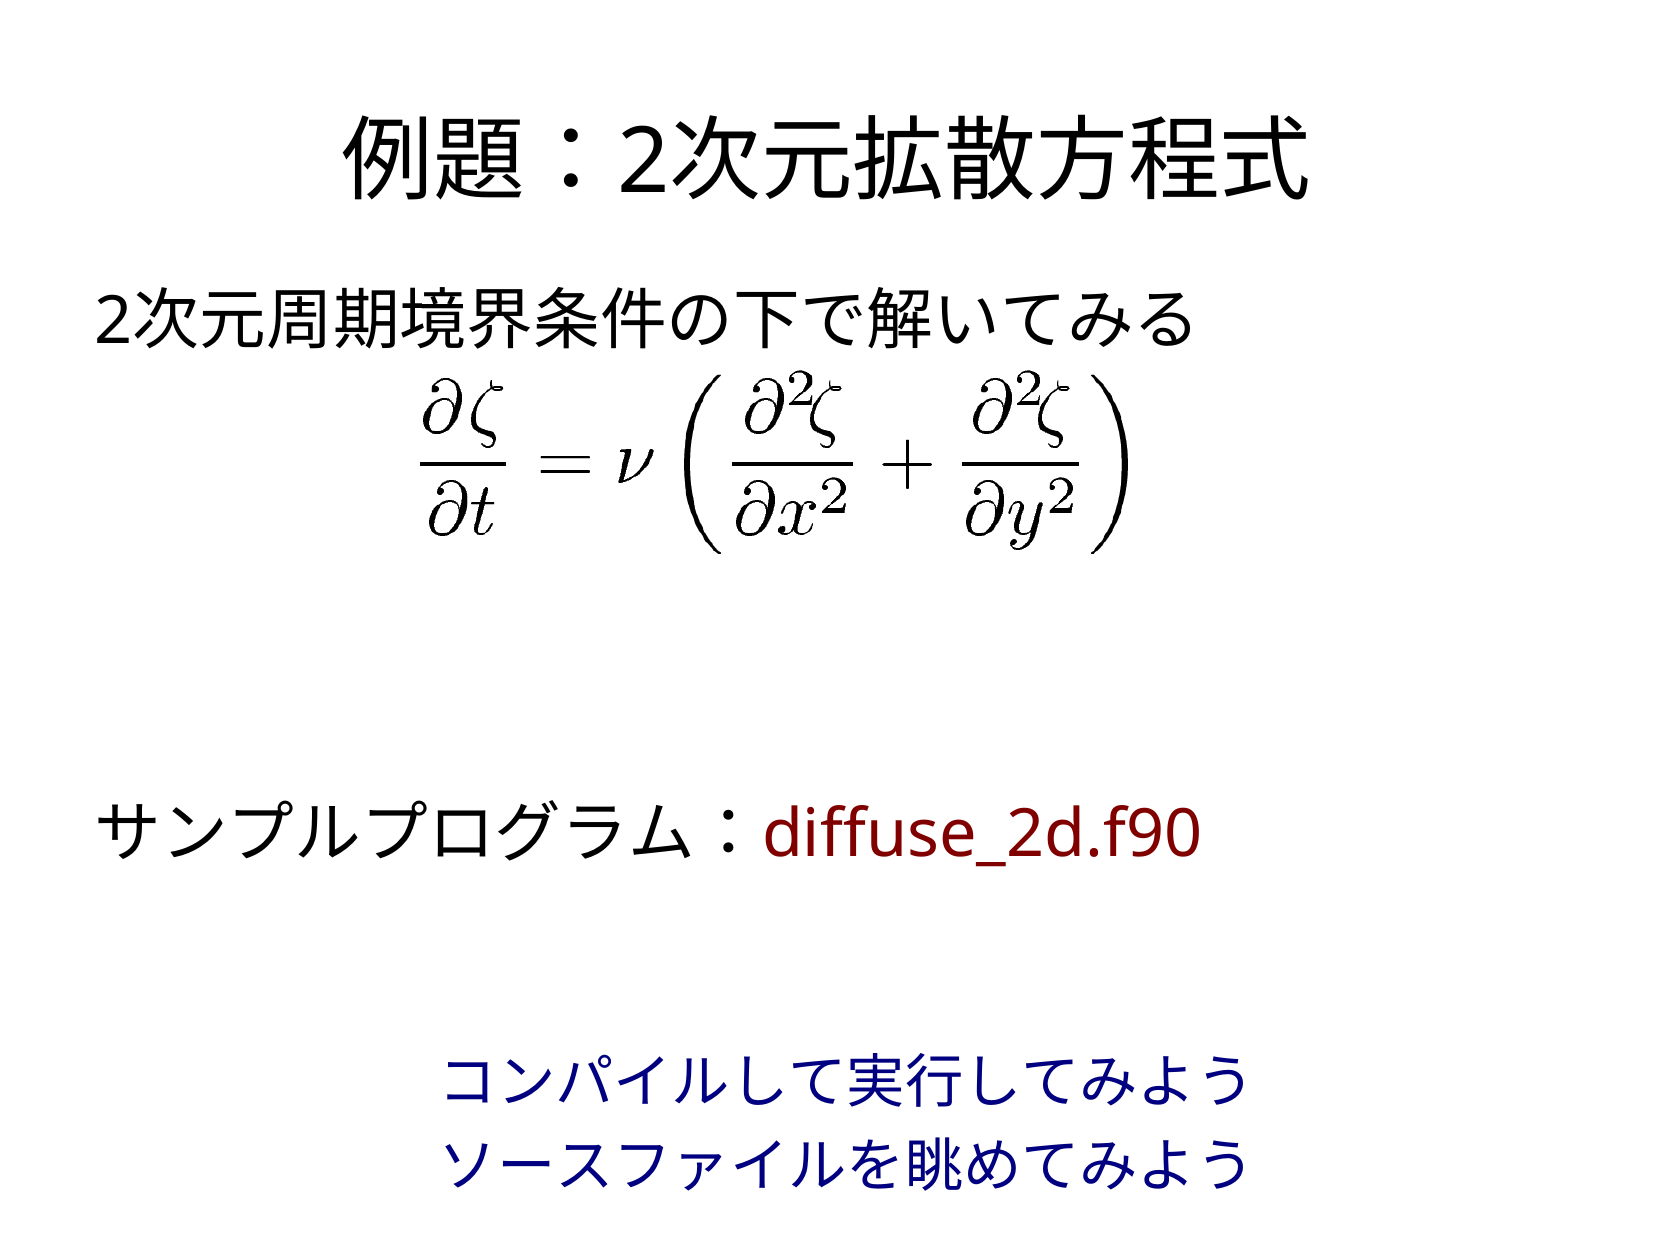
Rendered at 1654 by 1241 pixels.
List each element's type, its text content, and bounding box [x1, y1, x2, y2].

picture [413, 365, 1149, 562]
list 2次元周期境界条件の下で解いてみる サンプルプログラム：diffuse_2d.f90 コンパイルして実行してみよう ソースファイルを眺めてみよう [76, 265, 1565, 1128]
title 例題：2次元拡散方程式 [82, 56, 1571, 250]
